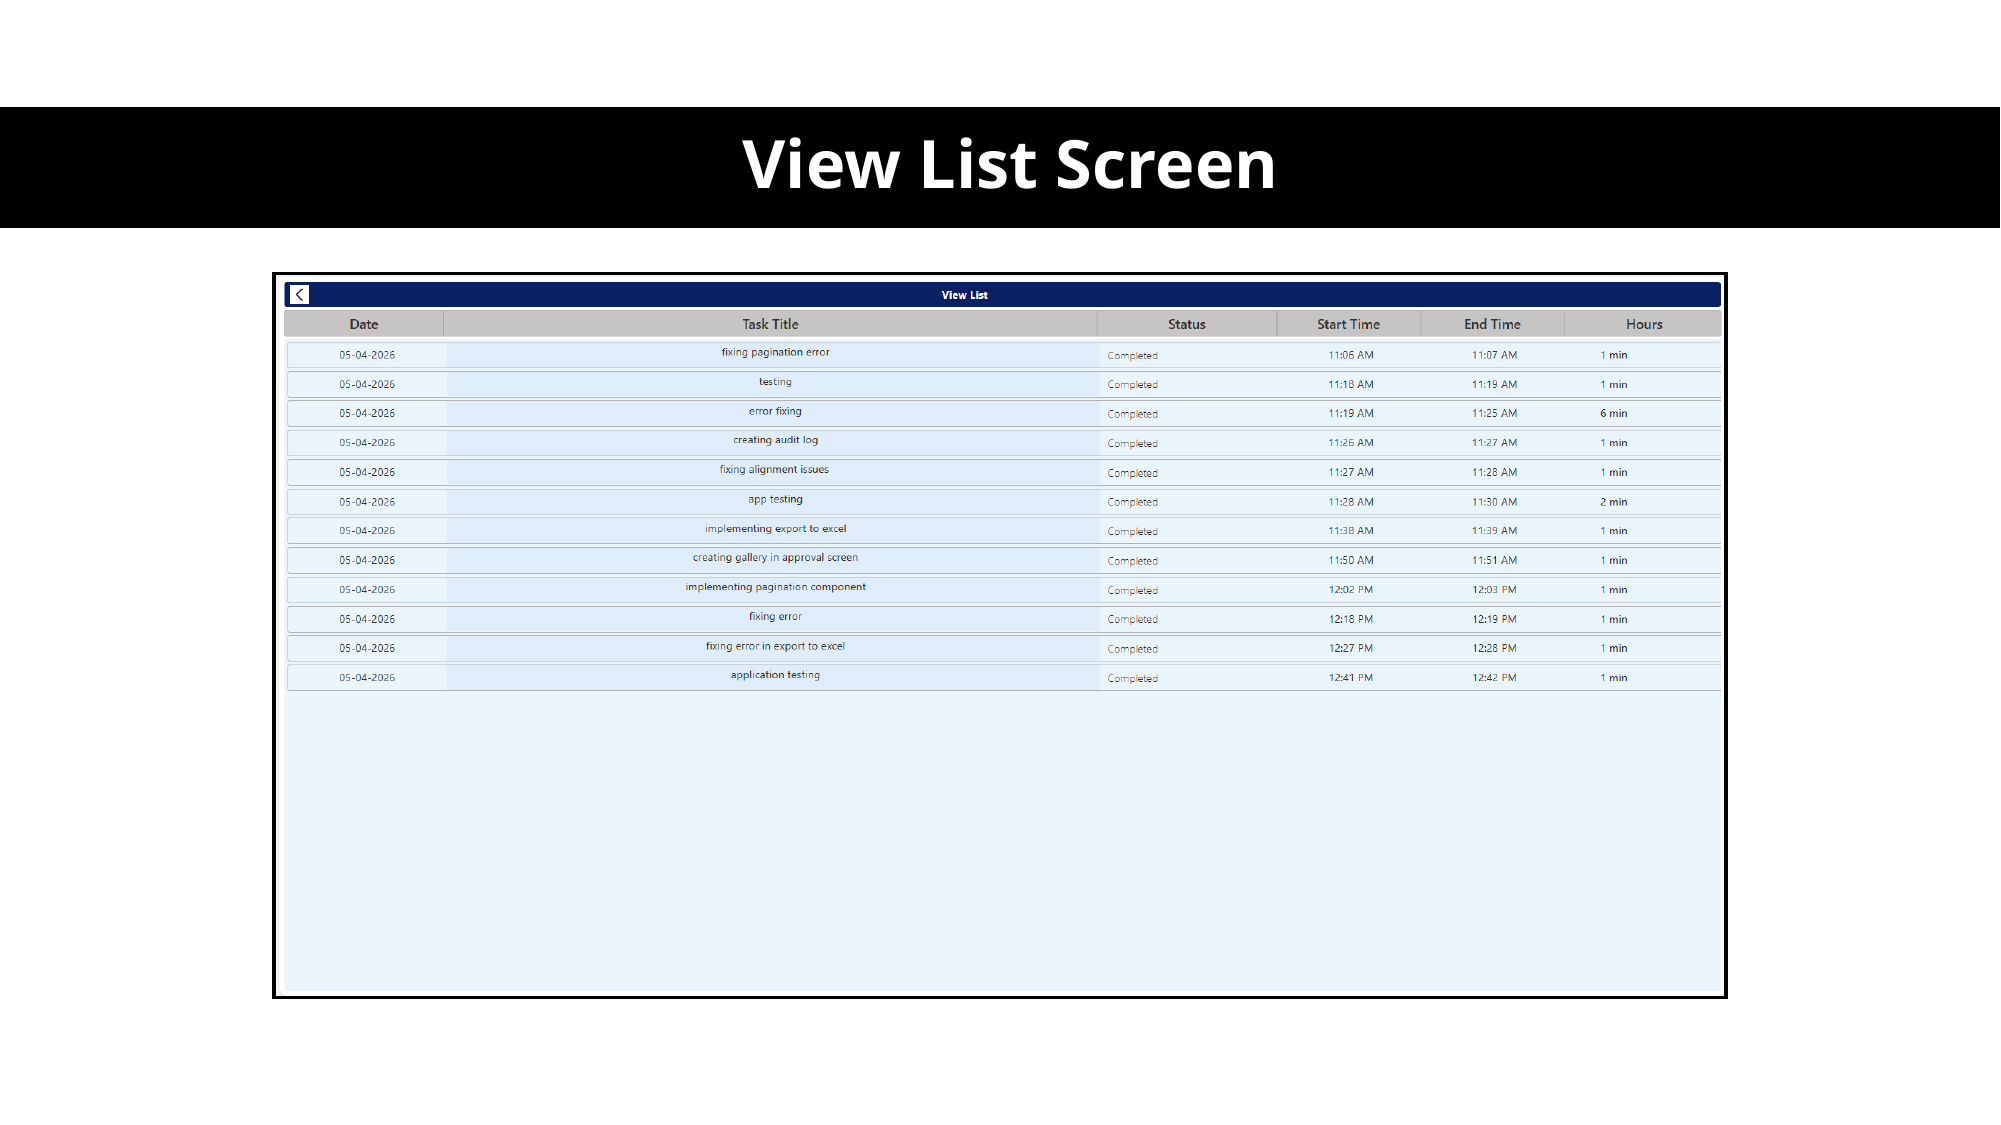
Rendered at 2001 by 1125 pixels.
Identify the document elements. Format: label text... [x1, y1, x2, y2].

picture [275, 274, 1725, 996]
text_box [0, 107, 91, 228]
text_box [1931, 107, 2000, 228]
text_box View List Screen [91, 105, 1931, 228]
